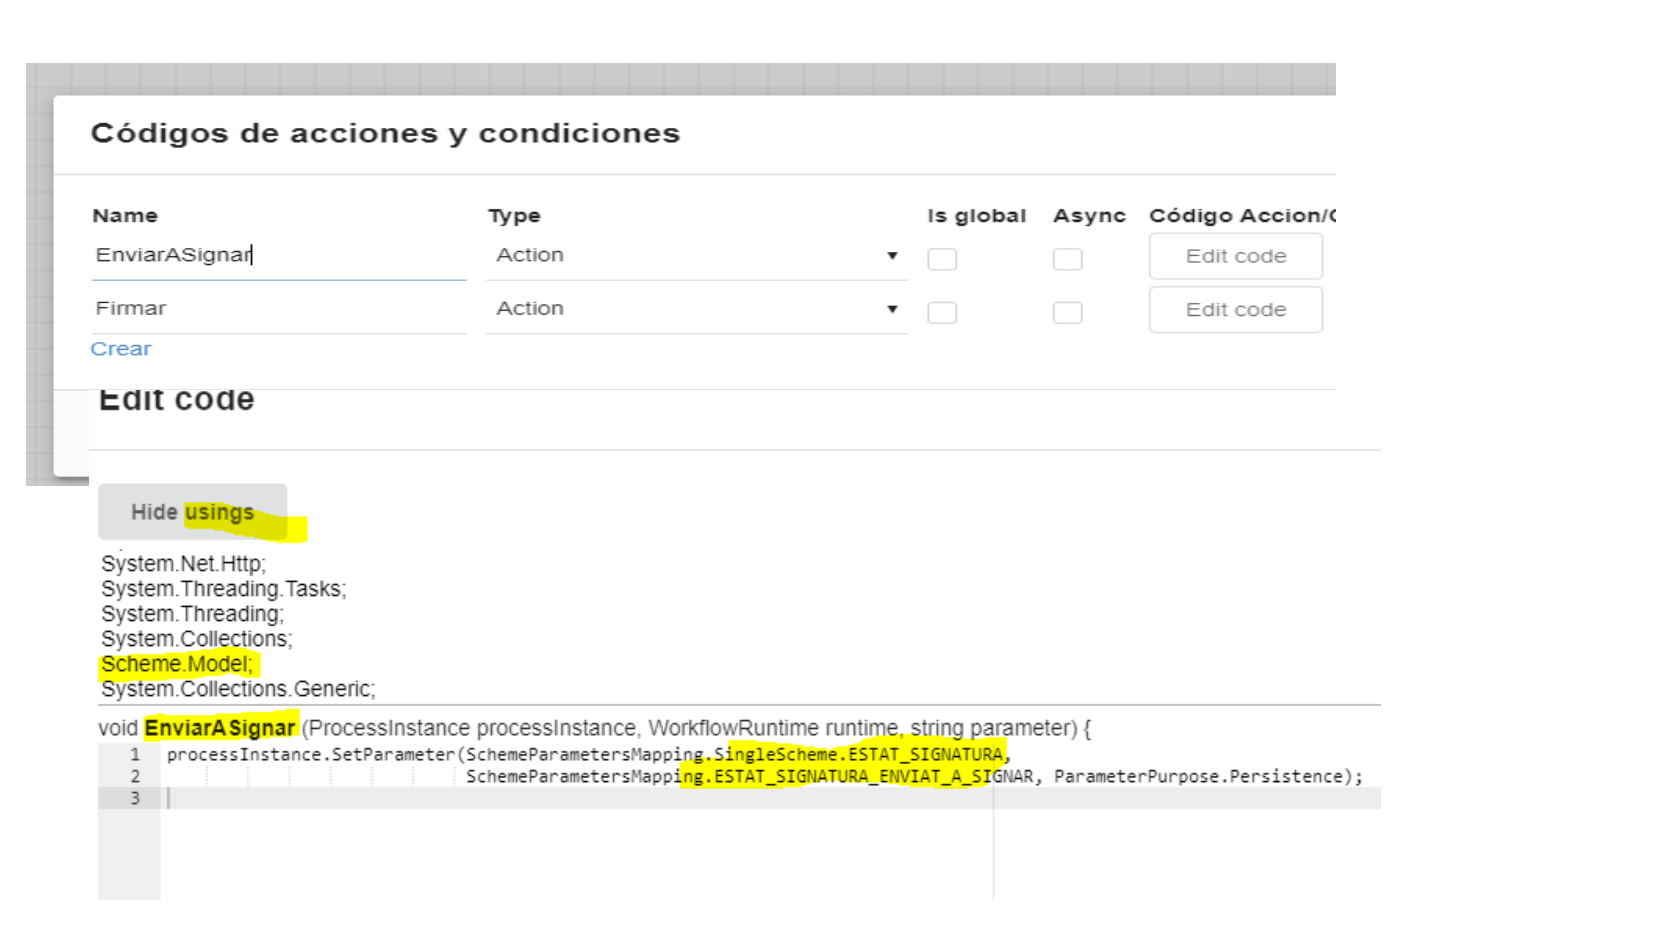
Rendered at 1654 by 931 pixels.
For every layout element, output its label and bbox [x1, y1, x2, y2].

picture [26, 63, 1381, 901]
